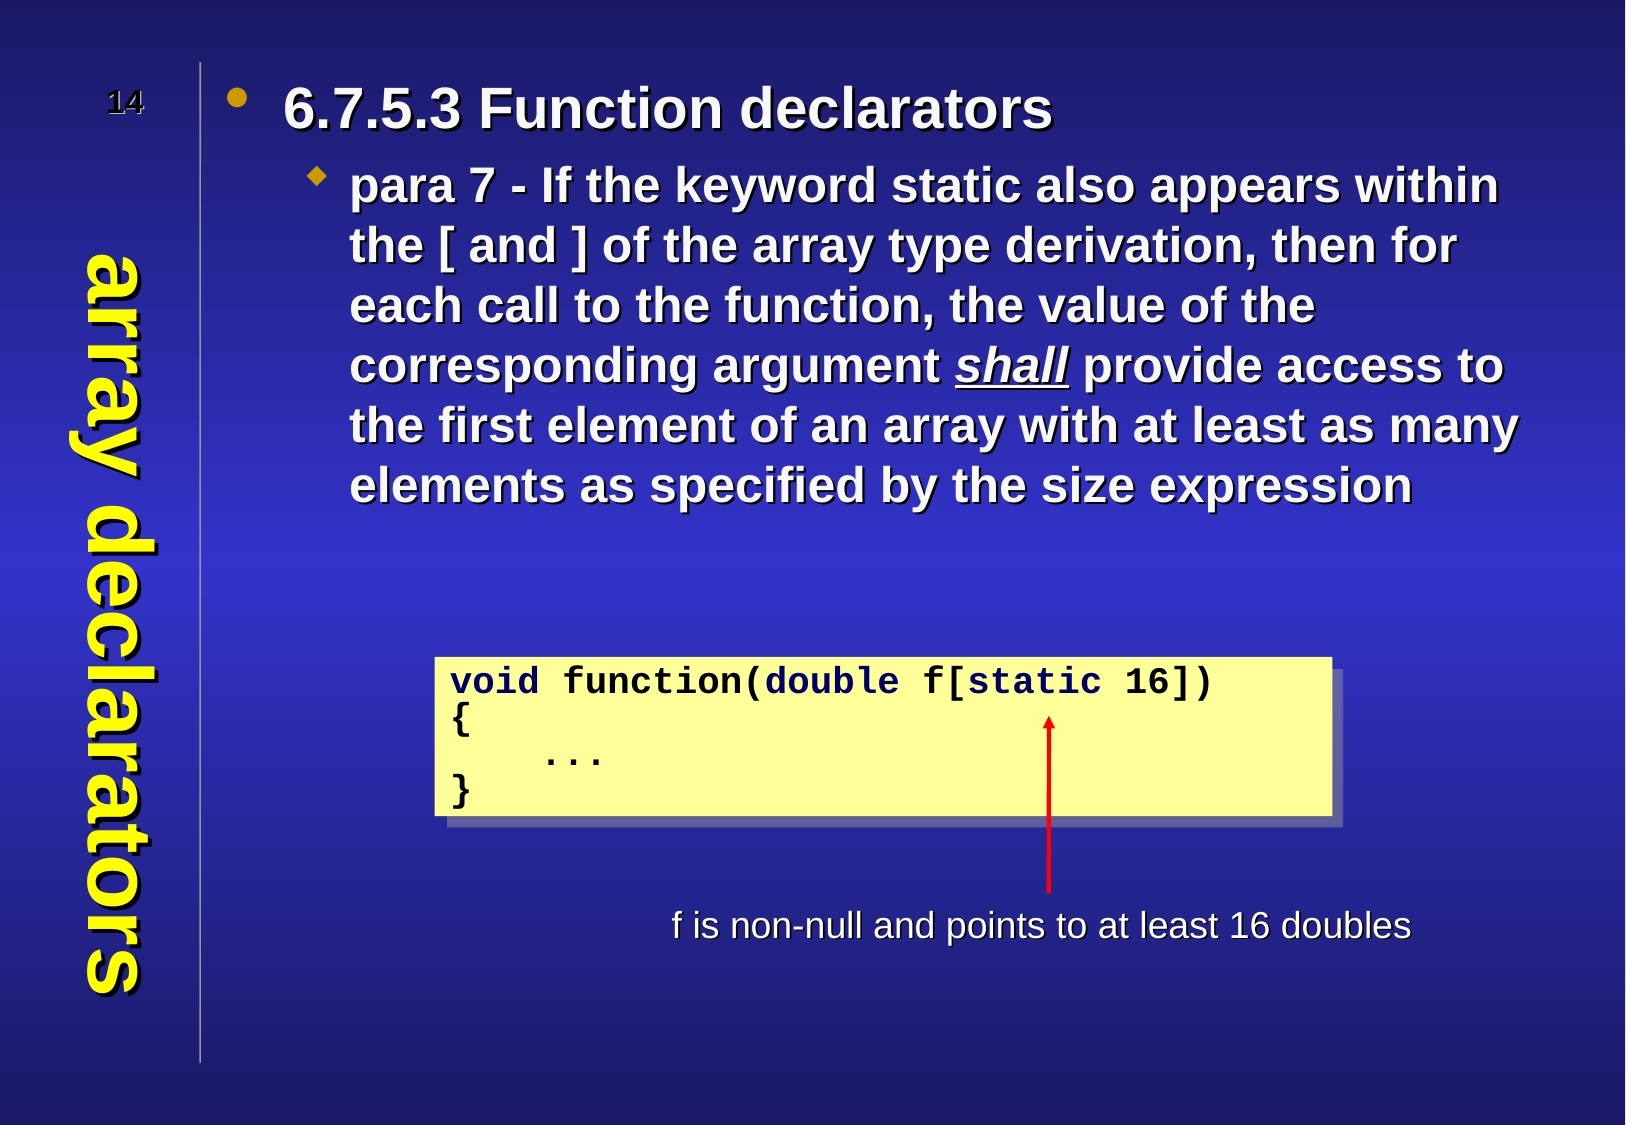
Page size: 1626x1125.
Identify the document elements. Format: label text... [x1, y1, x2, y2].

title array declarators [50, 187, 188, 1063]
text_box f is non-null and points to at least 16 doubles [505, 893, 1427, 954]
text_box void function(double f[static 16]) { ... } [434, 656, 1333, 817]
list 6.7.5.3 Function declarators para 7 - If the keyword static also appears within the [ and ] of the array type derivation, then for each call to the function, the value of the corresponding argument shall provide access to the first element of an array with at least as many elements as specified by the size expression [212, 62, 1550, 1063]
